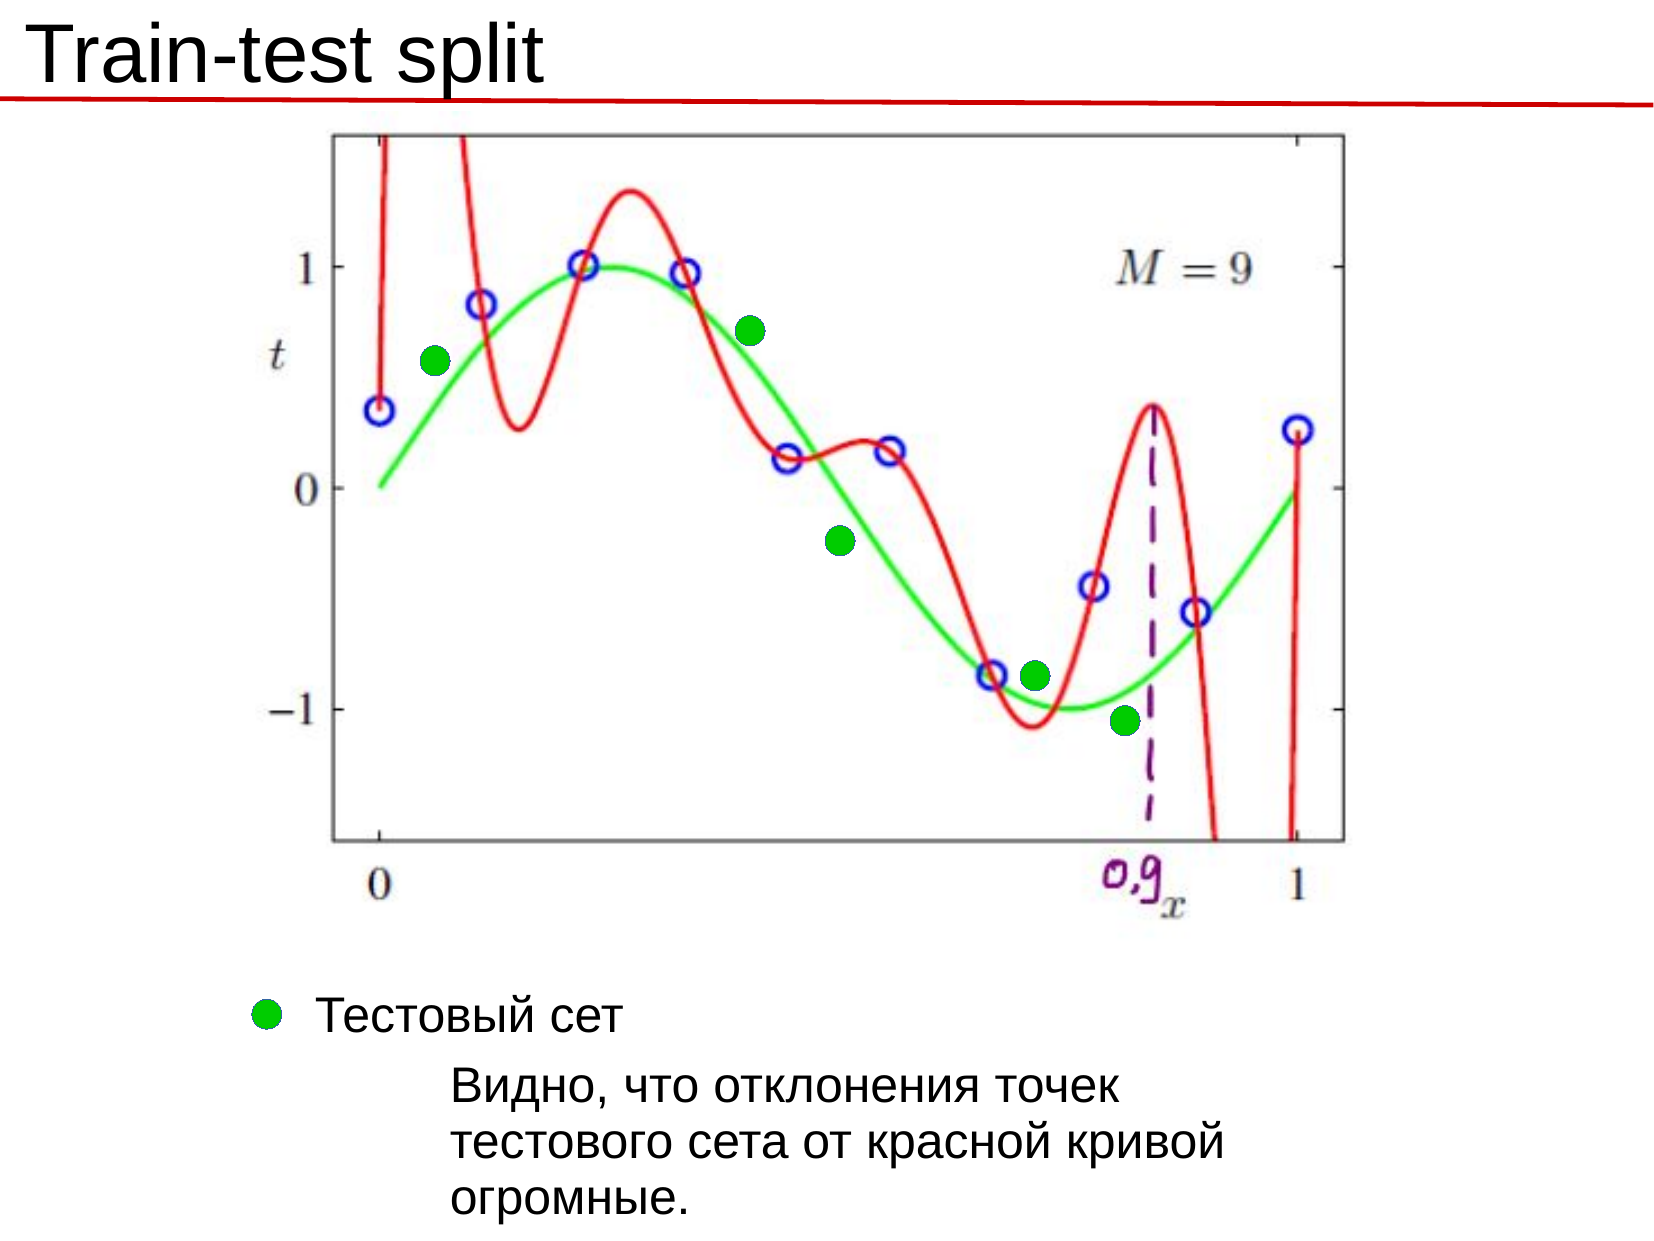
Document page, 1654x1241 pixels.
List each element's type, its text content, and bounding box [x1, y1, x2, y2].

picture [255, 111, 1366, 946]
text_box [825, 525, 856, 556]
text_box [735, 315, 766, 346]
text_box Видно, что отклонения точек тестового сета от красной кривой огромные. [435, 1050, 1351, 1233]
text_box [420, 345, 451, 376]
text_box [1020, 660, 1051, 691]
text_box [251, 999, 282, 1030]
text_box Train-test split [0, 0, 571, 201]
text_box [1110, 705, 1141, 736]
text_box Тестовый сет [300, 979, 1501, 1051]
